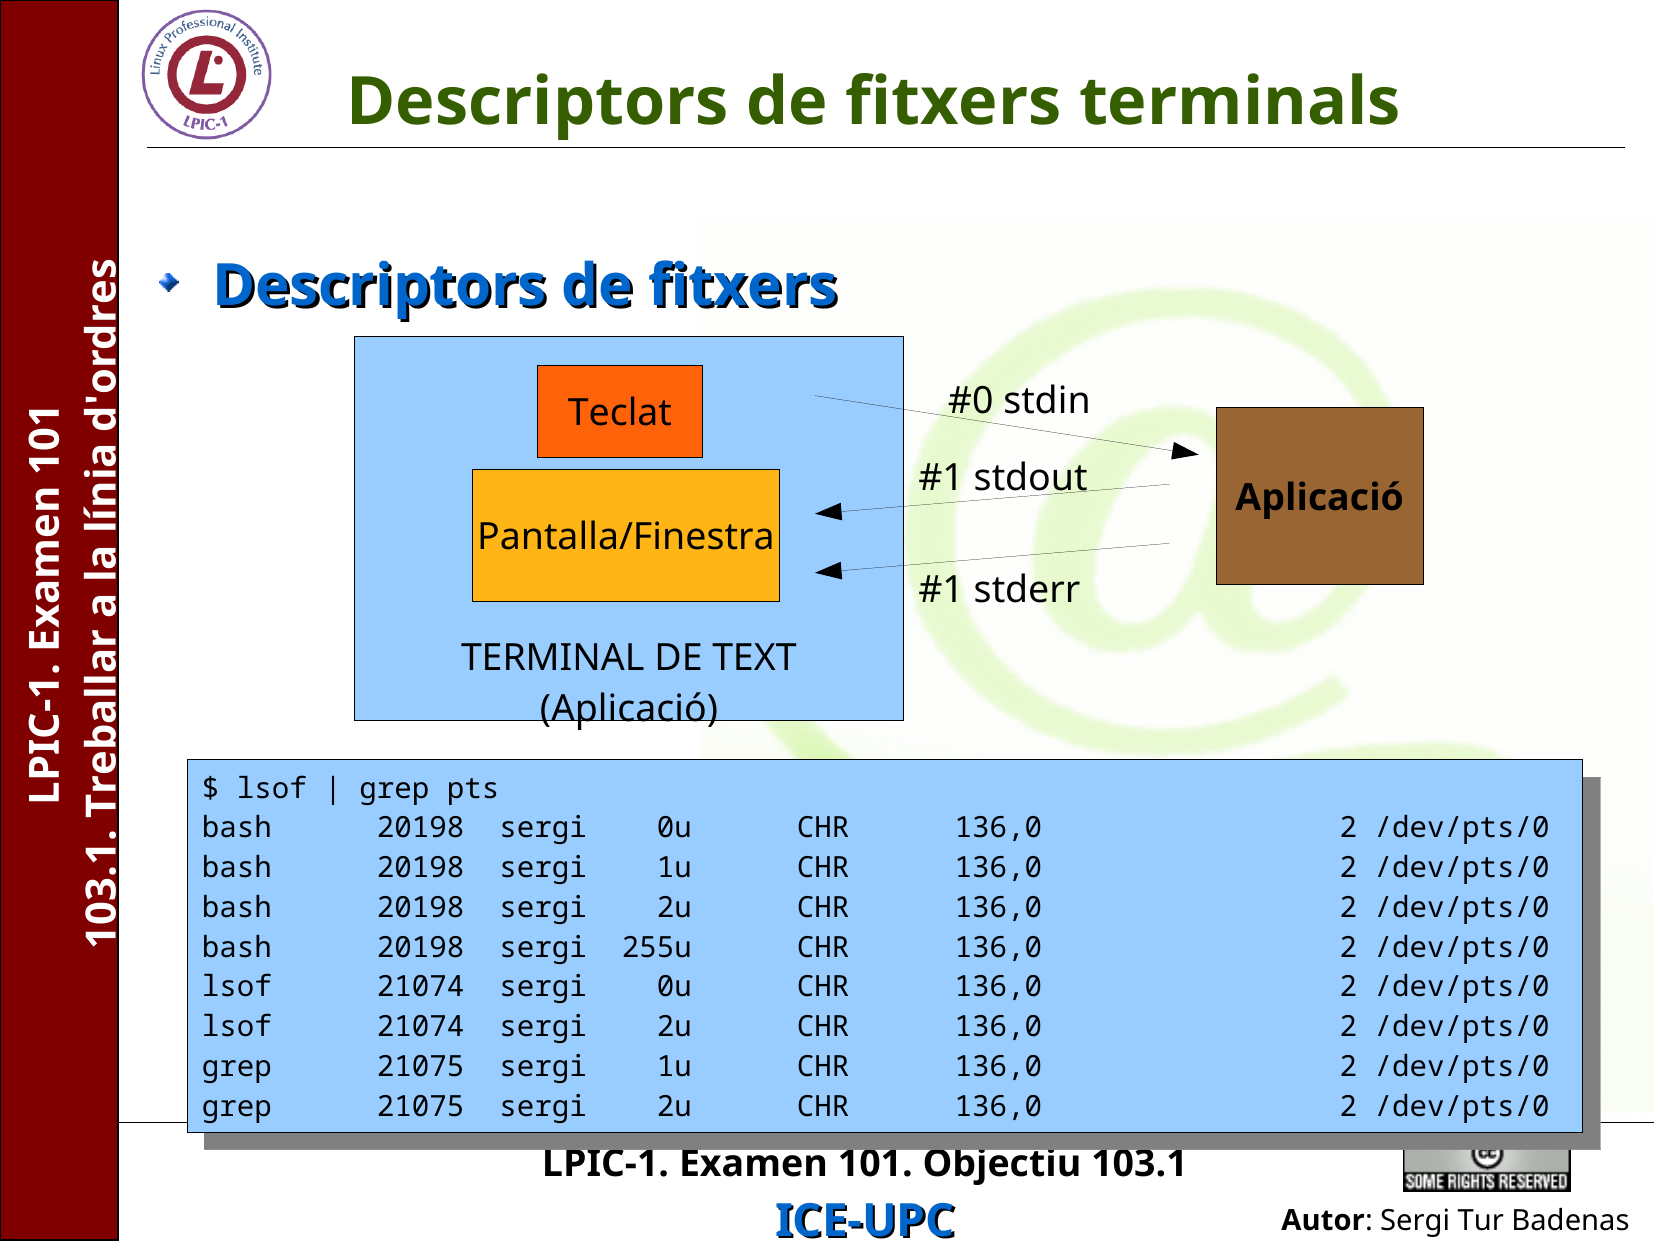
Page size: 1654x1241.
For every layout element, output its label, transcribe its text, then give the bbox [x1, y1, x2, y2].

picture [135, 5, 277, 49]
text_box Teclat [537, 365, 703, 458]
text_box $ lsof | grep pts bash 20198 sergi 0u CHR 136,0 2 /dev/pts/0 bash 20198 sergi 1u CHR 136,0 2 /dev/pts/0 bash 20198 sergi 2u CHR 136,0 2 /dev/pts/0 bash 20198 sergi 255u CHR 136,0 2 /dev/pts/0 lsof 21074 sergi 0u CHR 136,0 2 /dev/pts/0 lsof 21074 sergi 2u CHR 136,0 2 /dev/pts/0 grep 21075 sergi 1u CHR 136,0 2 /dev/pts/0 grep 21075 sergi 2u CHR 136,0 2 /dev/pts/0 [187, 759, 1583, 1090]
text_box #1 stdout [903, 442, 1088, 503]
text_box Aplicació [1216, 407, 1424, 585]
picture [1403, 1150, 1571, 1192]
title Descriptors de fitxers terminals [129, 49, 1619, 148]
text_box Pantalla/Finestra [472, 469, 780, 602]
text_box #1 stderr [903, 555, 1082, 616]
list Descriptors de fitxers [141, 242, 1630, 1093]
picture [700, 217, 1654, 1113]
text_box TERMINAL DE TEXT (Aplicació) [354, 336, 904, 721]
text_box #0 stdin [933, 366, 1094, 427]
